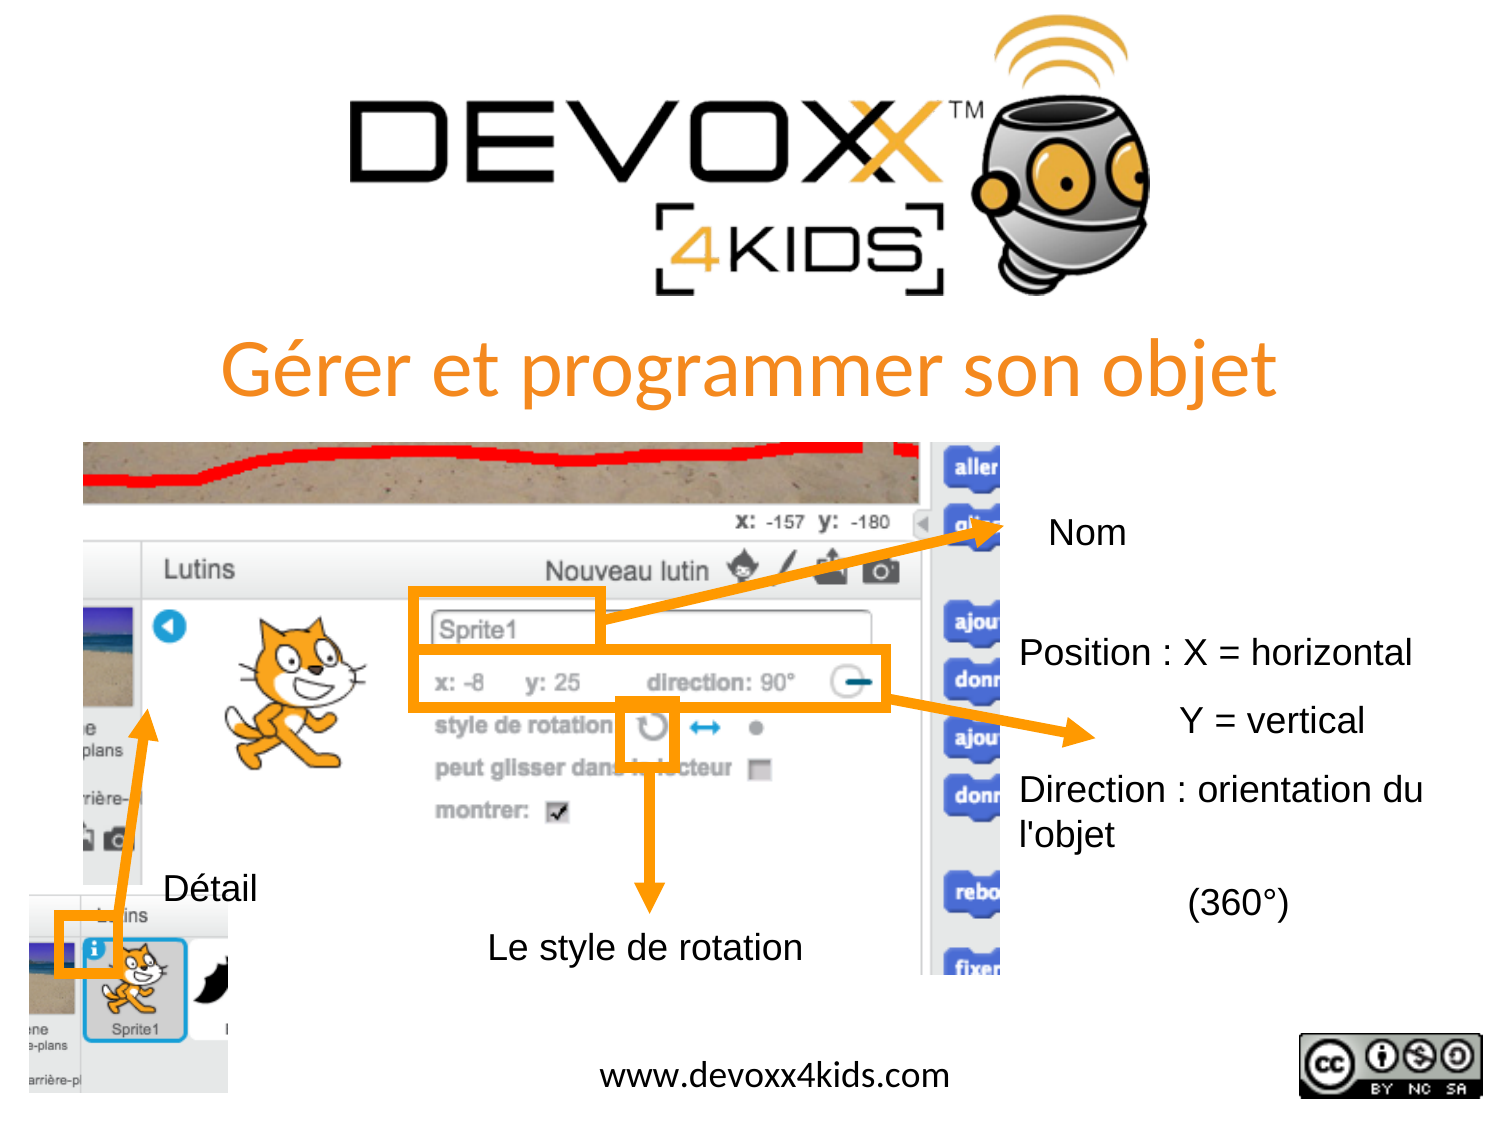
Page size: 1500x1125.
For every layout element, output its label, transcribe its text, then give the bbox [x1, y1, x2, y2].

text_box Détail [147, 856, 296, 917]
picture [419, 655, 881, 702]
picture [350, 14, 1150, 296]
title Gérer et programmer son objet [75, 305, 1426, 421]
text_box Nom [1033, 500, 1431, 562]
text_box Position : X = horizontal Y = vertical Direction : orientation du l'objet (360°) [1003, 620, 1500, 931]
picture [606, 530, 1000, 714]
picture [29, 442, 1000, 1093]
picture [1299, 1033, 1483, 1099]
picture [625, 713, 669, 762]
text_box Le style de rotation [472, 915, 891, 976]
picture [419, 597, 595, 644]
